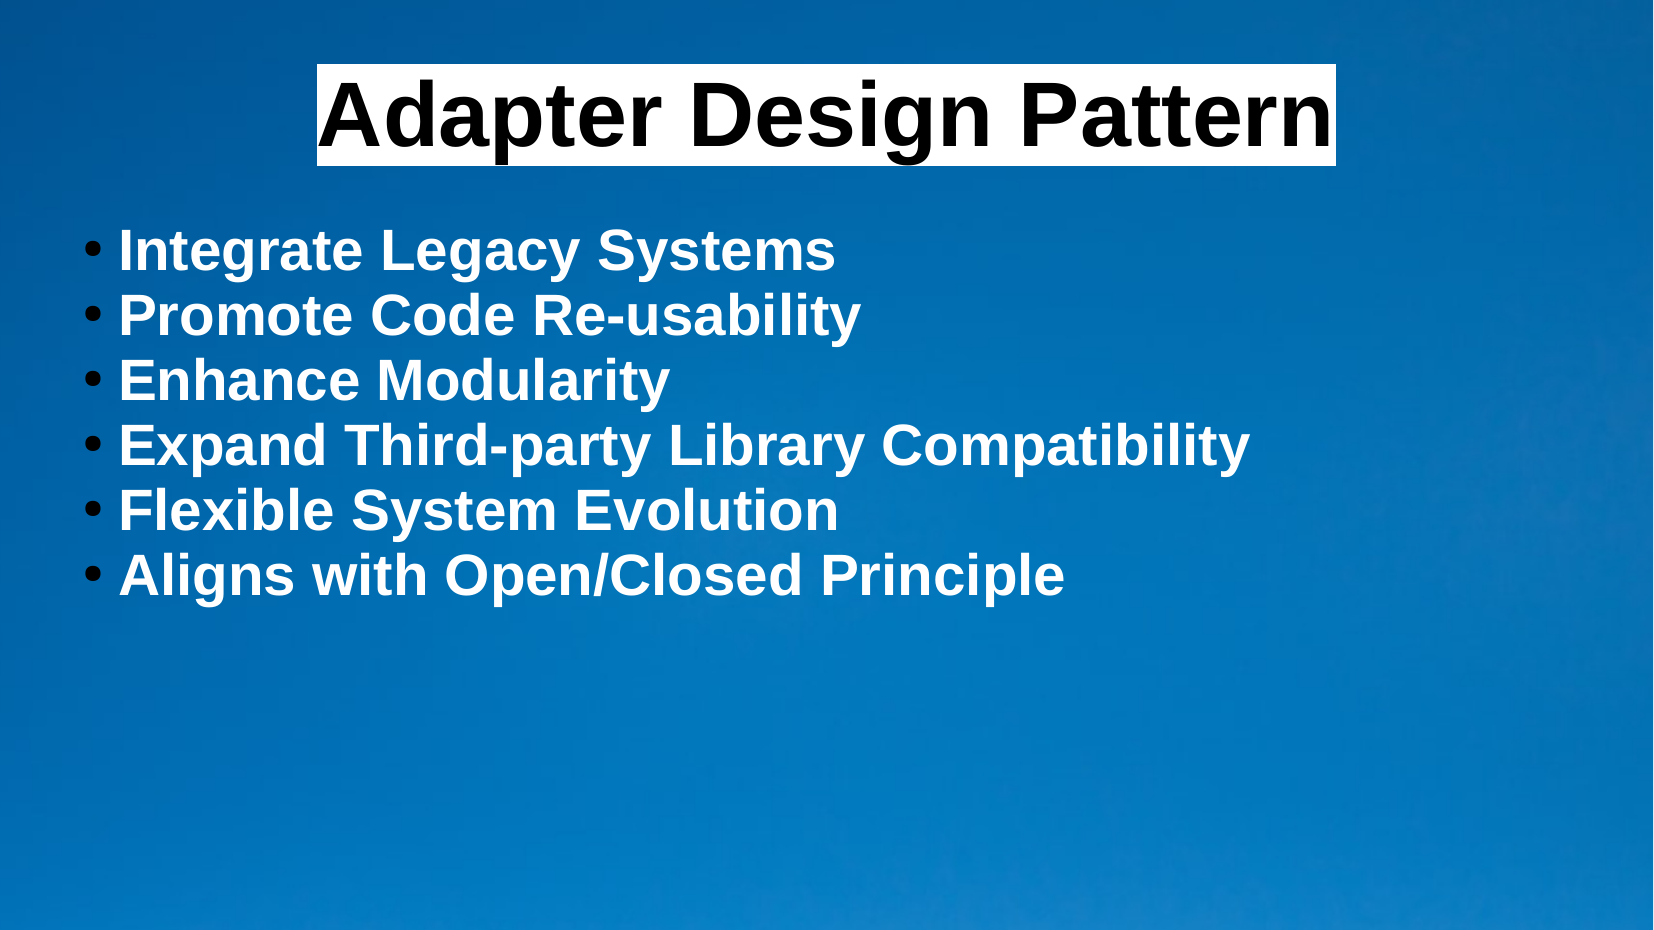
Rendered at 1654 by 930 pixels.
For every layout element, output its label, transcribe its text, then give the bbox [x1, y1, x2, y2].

subtitle Integrate Legacy Systems Promote Code Re-usability Enhance Modularity Expand Third-party Library Compatibility Flexible System Evolution Aligns with Open/Closed Principle [82, 217, 1571, 803]
title Adapter Design Pattern [82, 37, 1571, 193]
picture [0, 0, 1654, 930]
